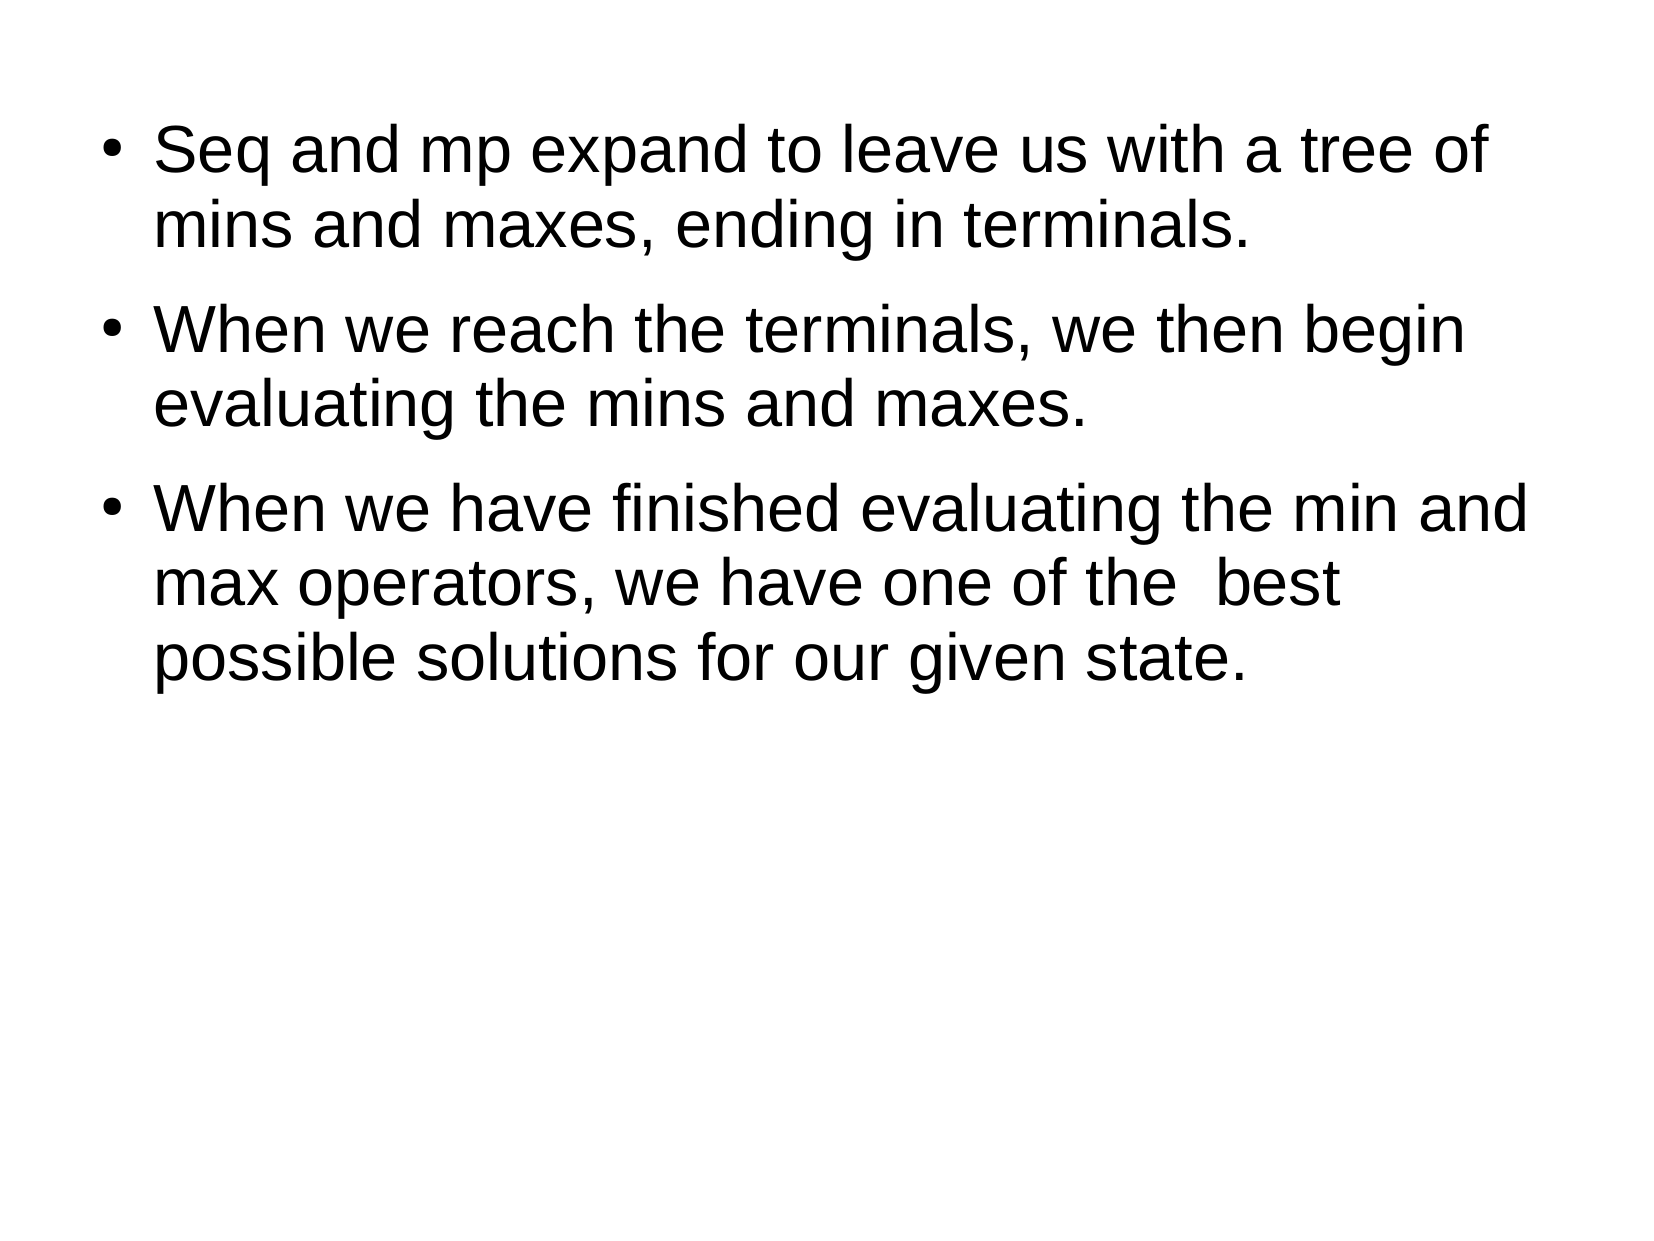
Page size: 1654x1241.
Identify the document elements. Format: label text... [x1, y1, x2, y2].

list Seq and mp expand to leave us with a tree of mins and maxes, ending in terminals. When we reach the terminals, we then begin evaluating the mins and maxes. When we have finished evaluating the min and max operators, we have one of the best possible solutions for our given state. [82, 112, 1571, 1109]
